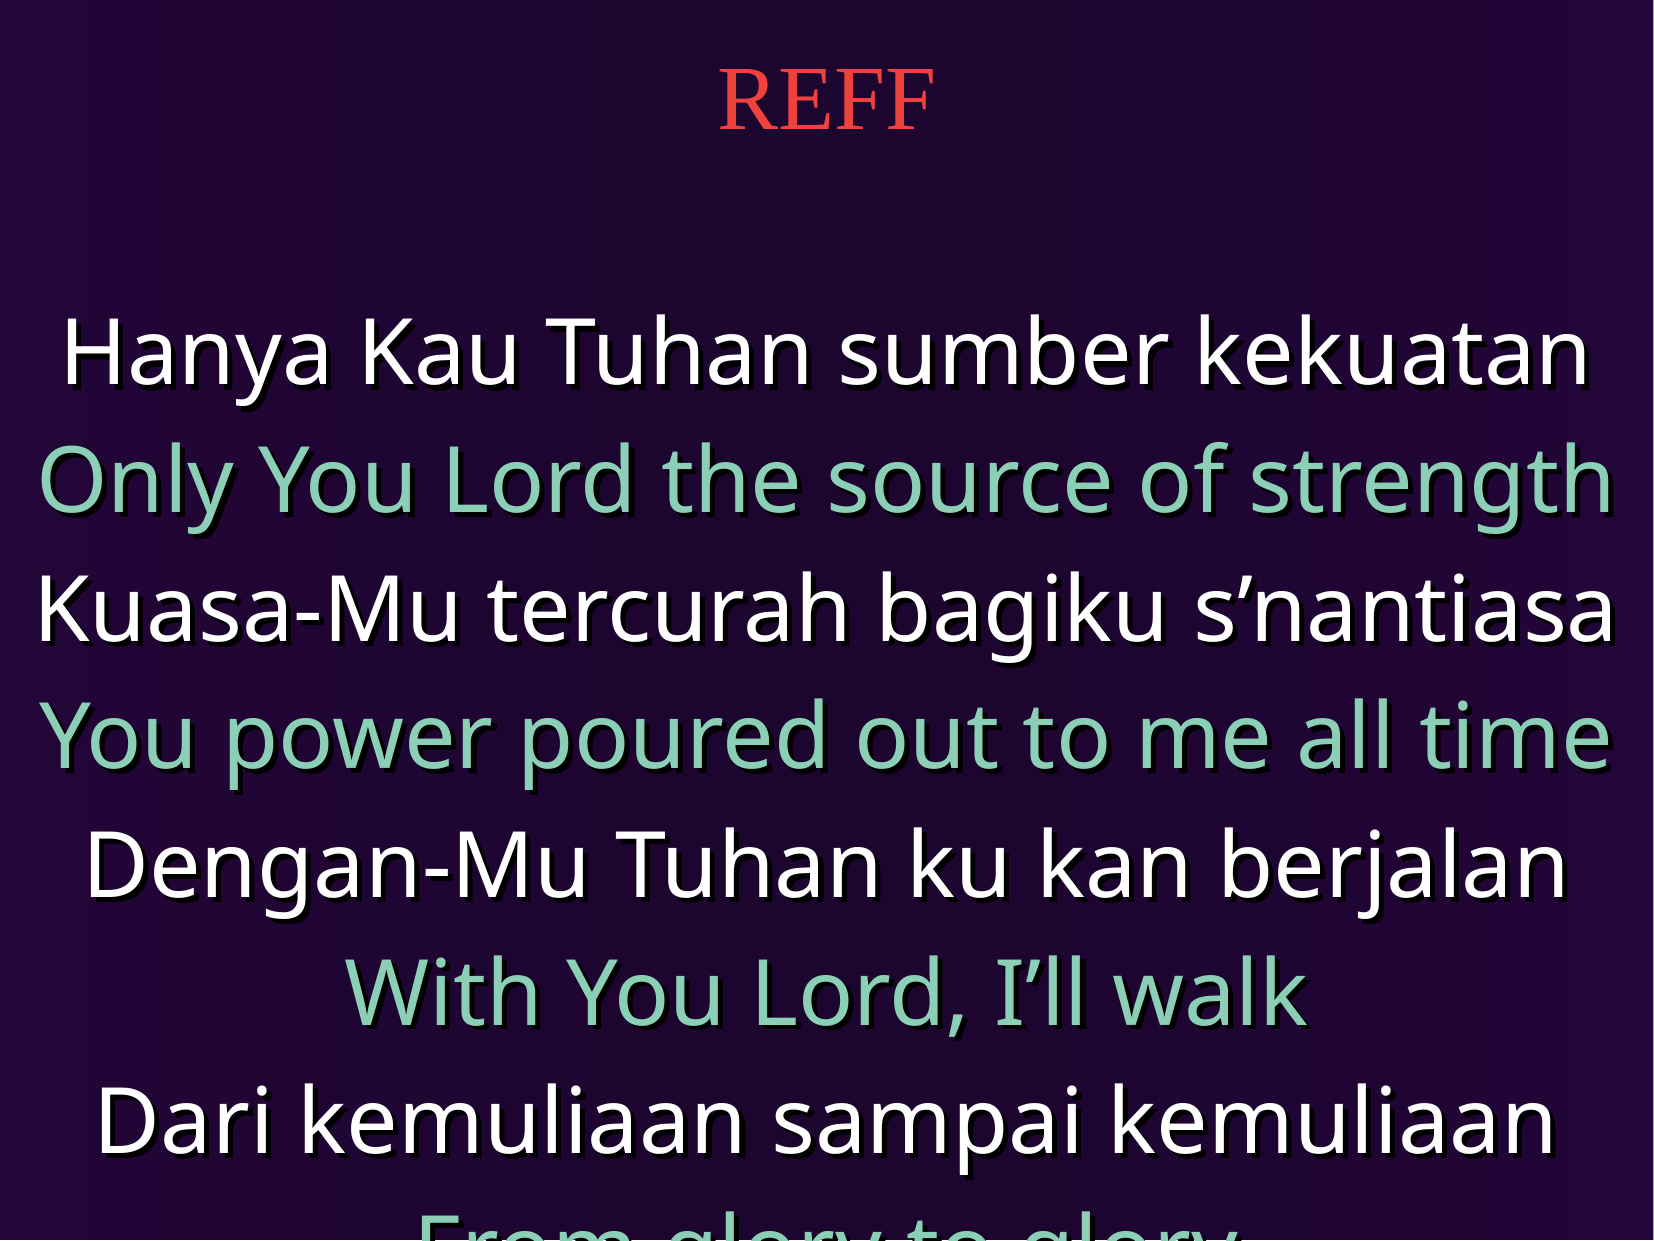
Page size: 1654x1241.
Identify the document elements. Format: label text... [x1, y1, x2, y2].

text_box Only You Lord the source of strength You power poured out to me all time With You Lord, I’ll walk From glory to glory Forever [0, 279, 1654, 1232]
text_box REFF [0, 40, 1654, 277]
